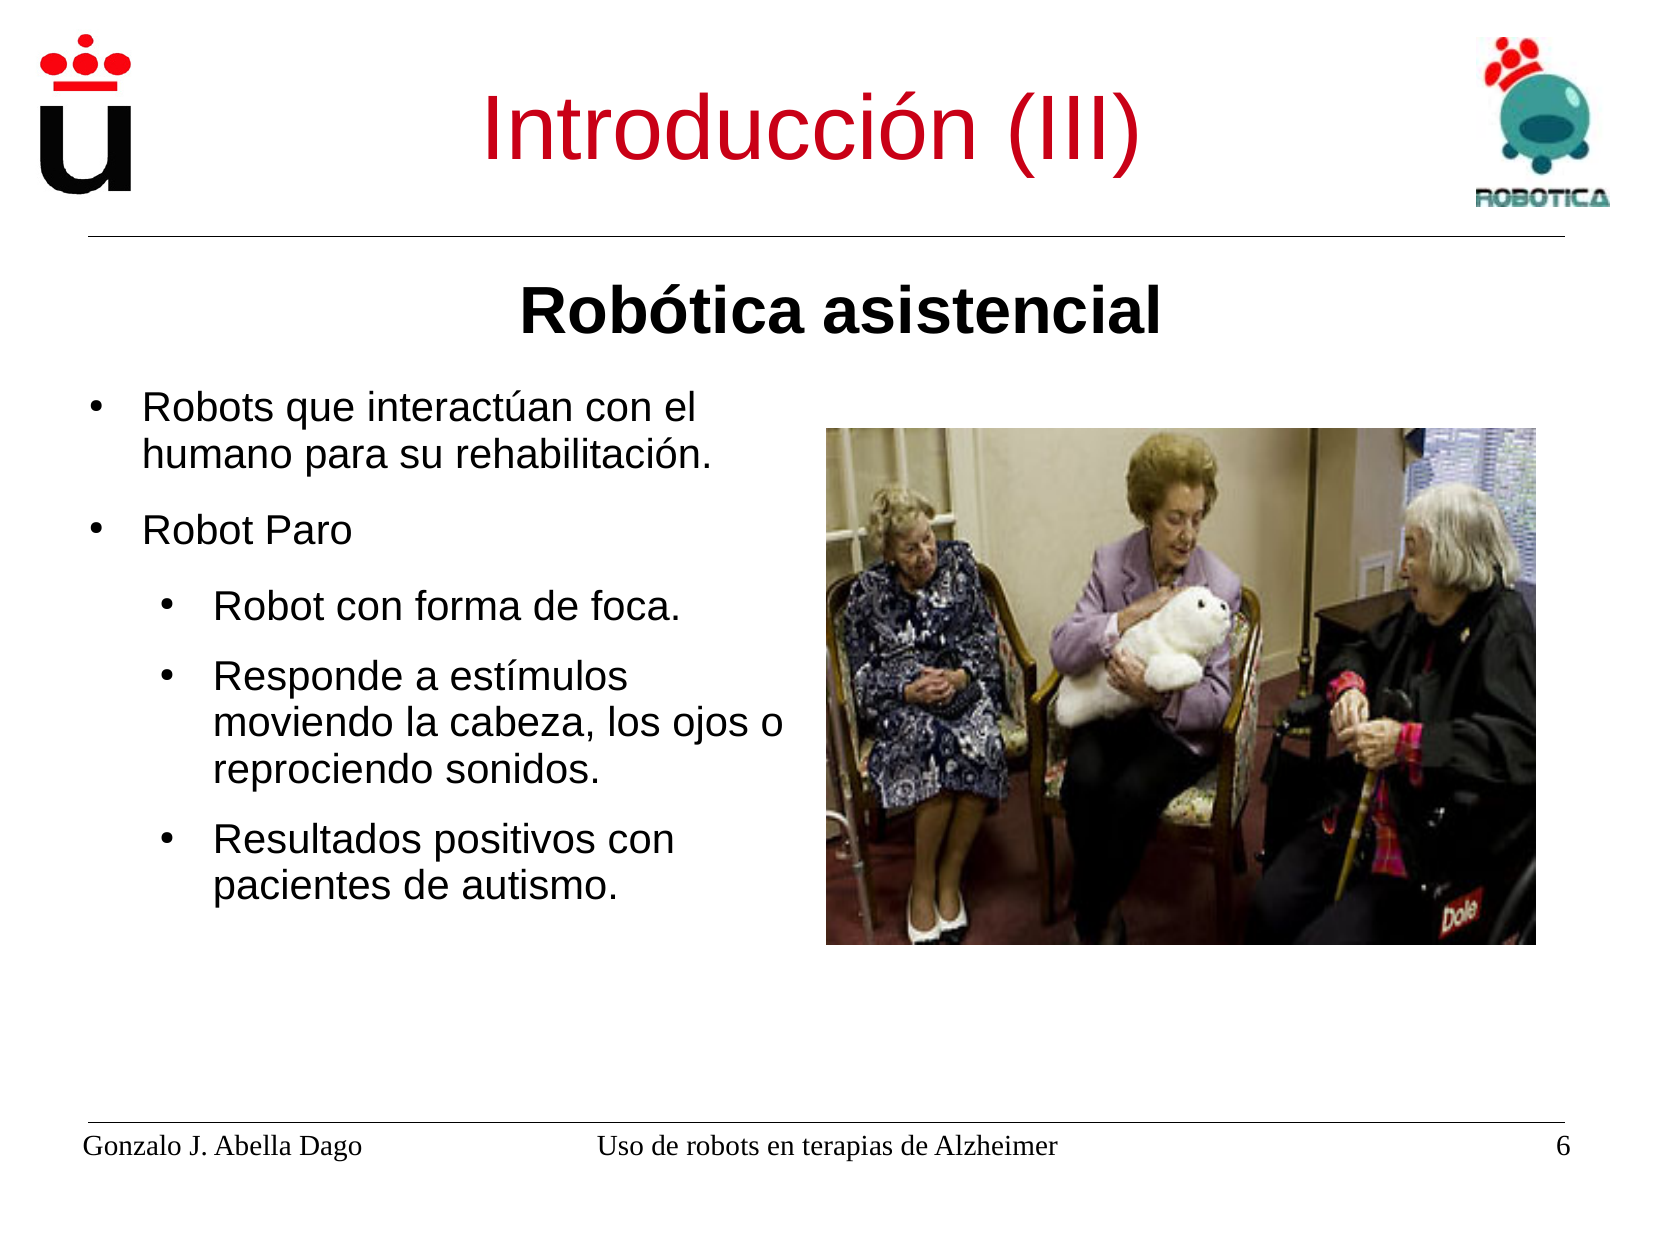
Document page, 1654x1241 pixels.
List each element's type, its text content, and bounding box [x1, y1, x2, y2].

list Robots que interactúan con el humano para su rehabilitación. Robot Paro Robot con forma de foca. Responde a estímulos moviendo la cabeza, los ojos o reprociendo sonidos. Resultados positivos con pacientes de autismo. [71, 383, 798, 945]
title Introducción (III) [206, 76, 1418, 180]
picture [29, 29, 148, 207]
text_box Robótica asistencial [118, 265, 1565, 356]
picture [826, 428, 1536, 945]
picture [1476, 37, 1610, 207]
